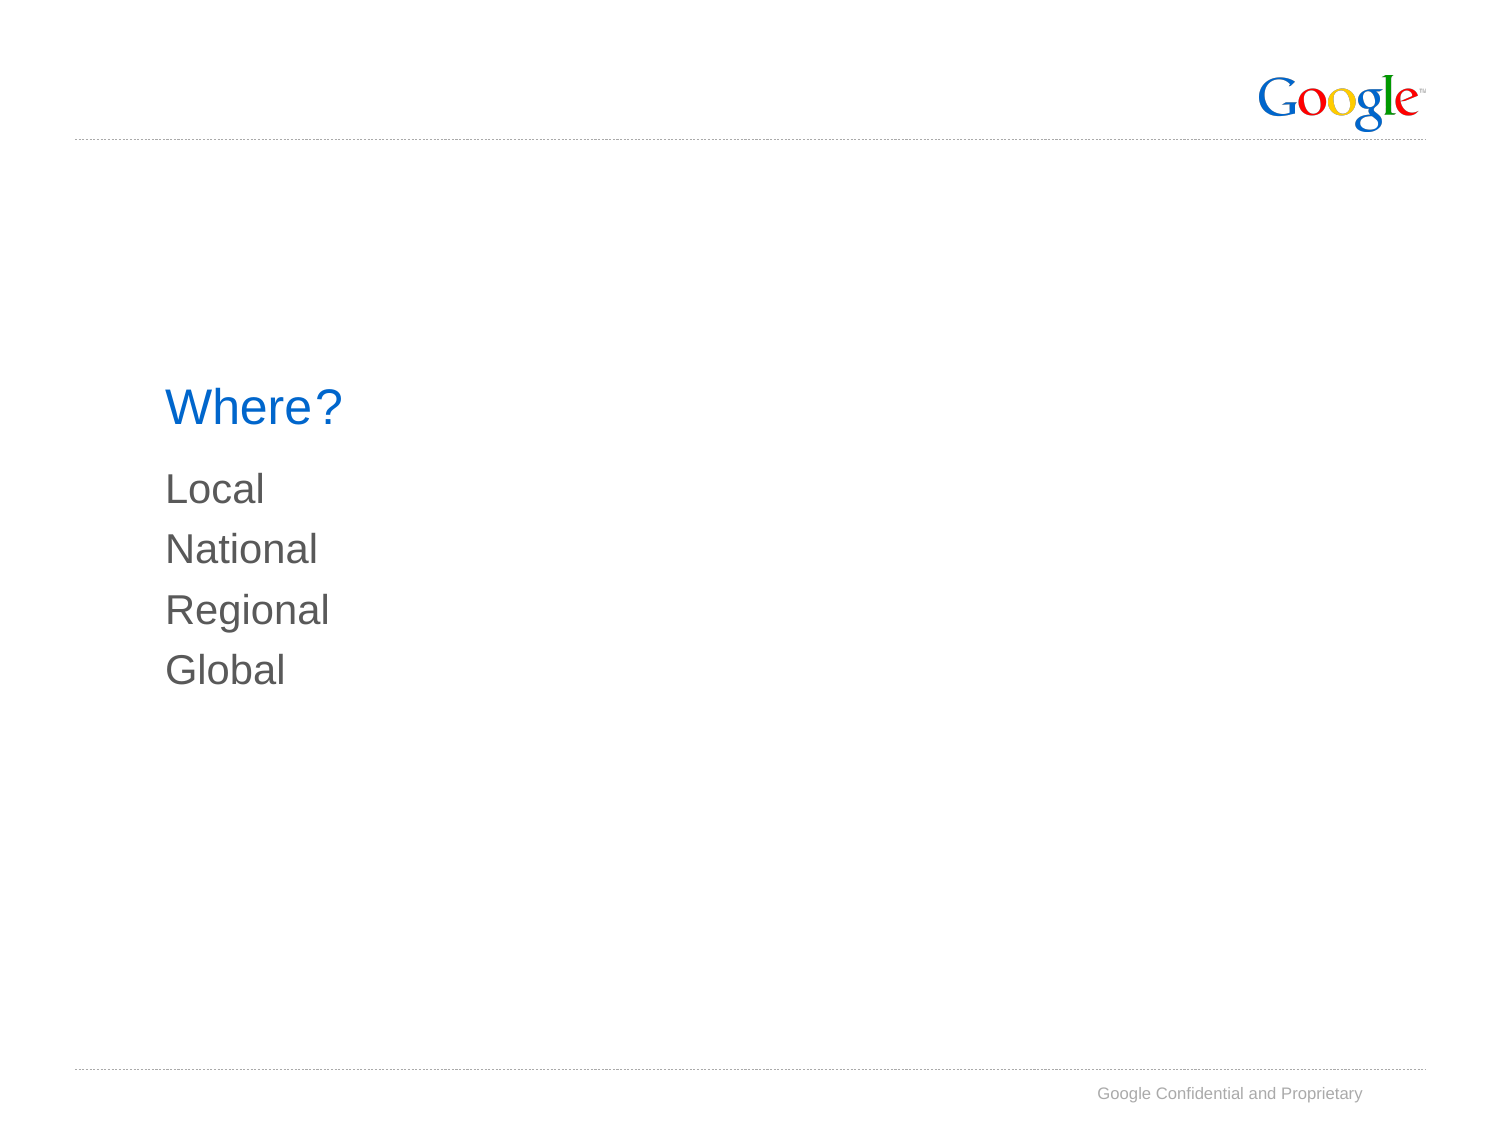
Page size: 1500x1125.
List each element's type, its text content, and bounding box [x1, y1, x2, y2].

picture [1259, 75, 1426, 132]
title Where ? [150, 253, 1351, 443]
list Local National Regional Global [150, 454, 1351, 1035]
